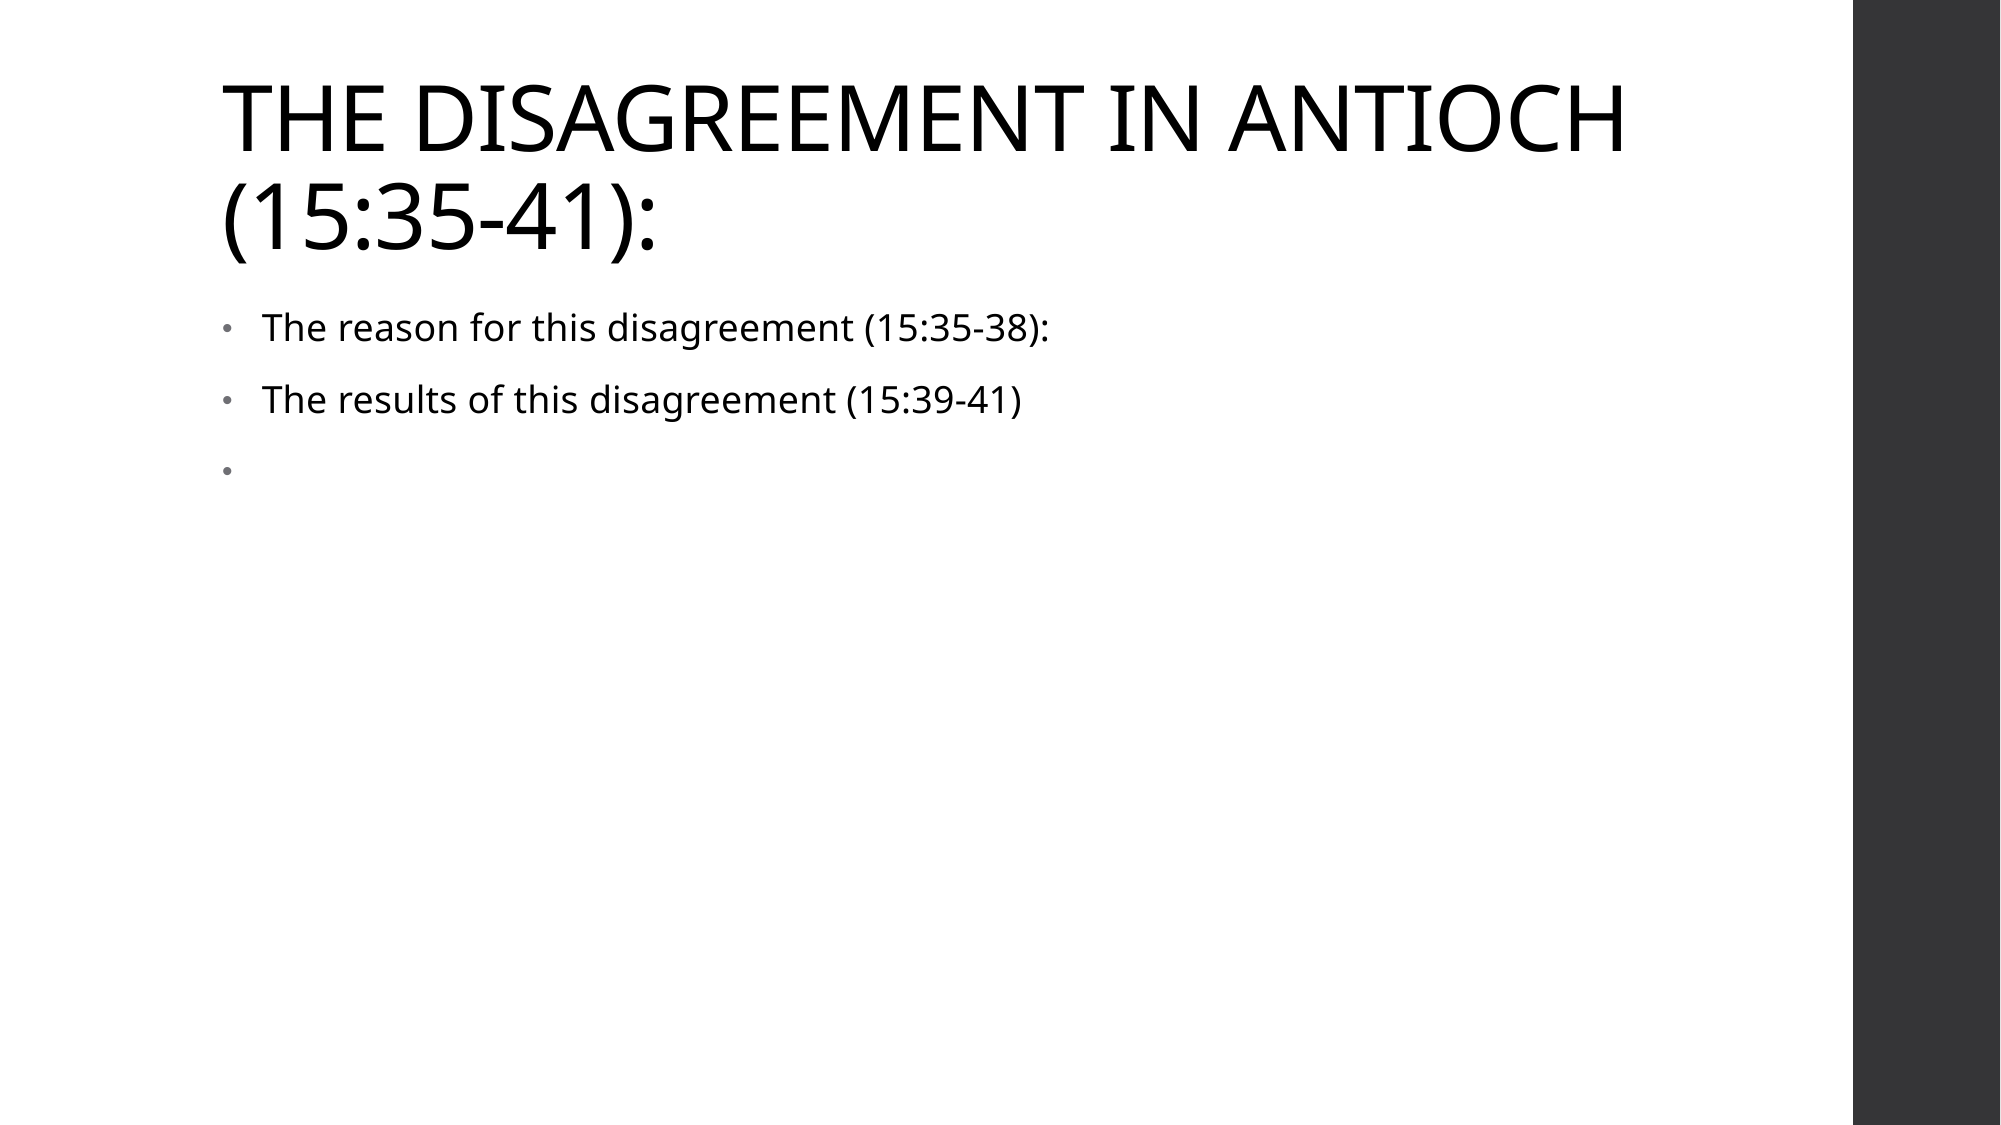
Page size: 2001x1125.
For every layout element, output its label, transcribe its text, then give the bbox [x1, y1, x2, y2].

list The reason for this disagreement (15:35-38): The results of this disagreement (15:39-41) [206, 299, 1617, 1014]
title THE DISAGREEMENT IN ANTIOCH (15:35-41): [206, 60, 1797, 278]
